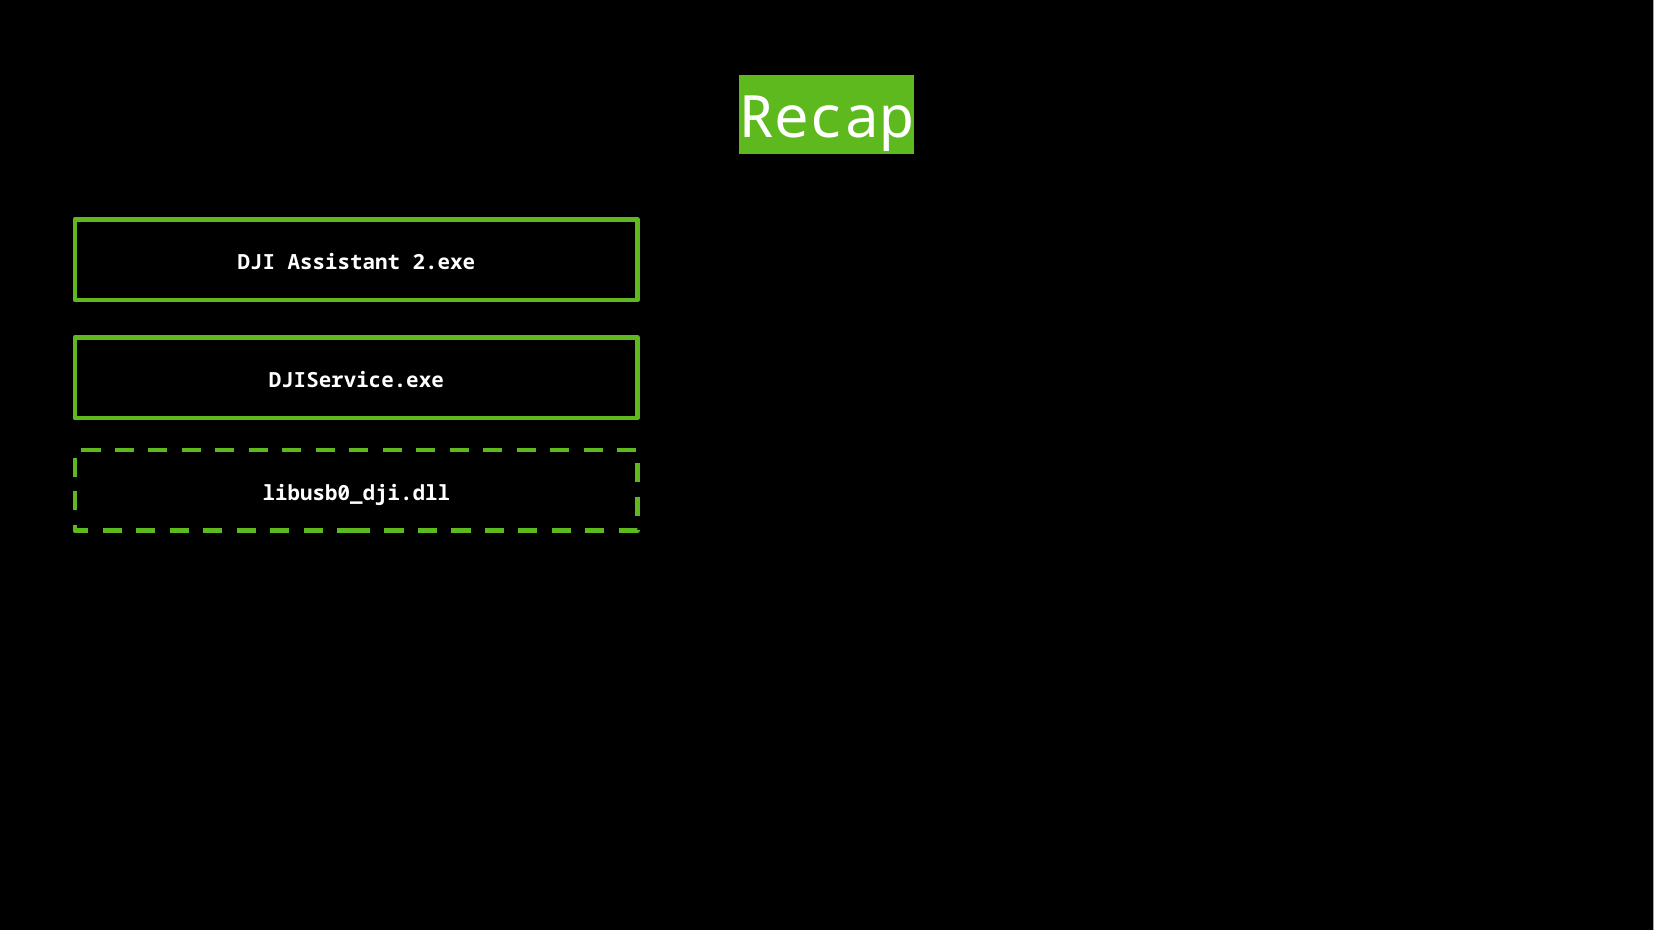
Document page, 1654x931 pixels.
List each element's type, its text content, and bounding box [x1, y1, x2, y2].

text_box libusb0_dji.dll [74, 449, 638, 531]
text_box DJI Assistant 2.exe [74, 219, 638, 300]
title Recap [82, 37, 1571, 193]
text_box DJIService.exe [74, 337, 638, 419]
